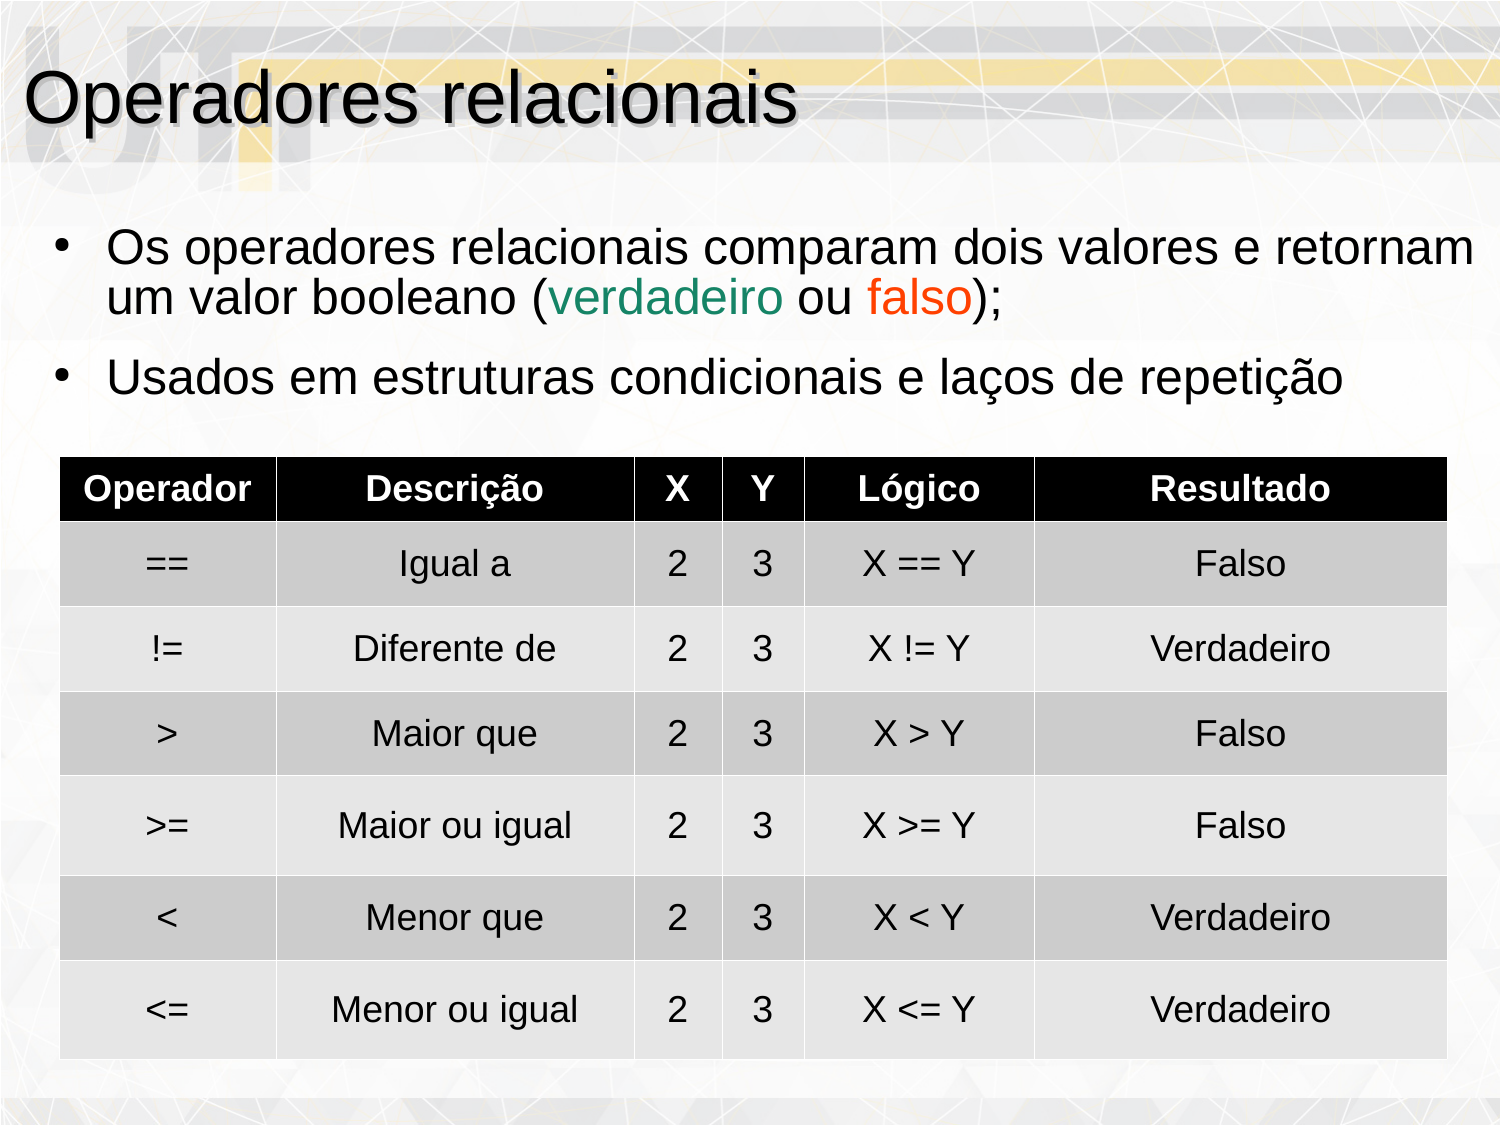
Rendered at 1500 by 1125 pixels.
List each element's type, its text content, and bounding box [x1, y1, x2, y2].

table_header Operador [60, 457, 276, 521]
table_cell 3 [723, 522, 804, 606]
table_cell 3 [723, 961, 804, 1059]
list Os operadores relacionais comparam dois valores e retornam um valor booleano (verdadeiro ou falso); Usados em estruturas condicionais e laços de repetição [35, 224, 1477, 1087]
table_cell Maior ou igual [277, 776, 634, 875]
table_cell X > Y [805, 692, 1034, 775]
table_cell X != Y [805, 607, 1034, 691]
table_cell != [60, 607, 276, 691]
table_header Y [723, 457, 804, 521]
table_cell <= [60, 961, 276, 1059]
table_cell Menor ou igual [277, 961, 634, 1059]
table_cell Verdadeiro [1035, 876, 1447, 960]
table_cell Verdadeiro [1035, 961, 1447, 1059]
table_cell < [60, 876, 276, 960]
table_header X [635, 457, 722, 521]
table_cell 2 [635, 961, 722, 1059]
table_cell X <= Y [805, 961, 1034, 1059]
table_cell 2 [635, 522, 722, 606]
table_cell == [60, 522, 276, 606]
table_cell X == Y [805, 522, 1034, 606]
title Operadores relacionais [23, 18, 1489, 178]
table_cell 2 [635, 692, 722, 775]
table_cell 2 [635, 776, 722, 875]
table_cell Menor que [277, 876, 634, 960]
table_cell Verdadeiro [1035, 607, 1447, 691]
table_cell Falso [1035, 692, 1447, 775]
table_cell 3 [723, 776, 804, 875]
table_cell Maior que [277, 692, 634, 775]
table_cell 2 [635, 607, 722, 691]
table_cell X < Y [805, 876, 1034, 960]
table_cell > [60, 692, 276, 775]
table_header Descrição [277, 457, 634, 521]
table_cell 3 [723, 607, 804, 691]
table_cell 3 [723, 876, 804, 960]
table_cell Falso [1035, 522, 1447, 606]
table_cell X >= Y [805, 776, 1034, 875]
table_cell Falso [1035, 776, 1447, 875]
table_cell 2 [635, 876, 722, 960]
table_header Lógico [805, 457, 1034, 521]
table_cell F [1, 1, 1500, 1125]
table_cell 3 [723, 692, 804, 775]
table_header Resultado [1035, 457, 1447, 521]
table_cell >= [60, 776, 276, 875]
table_cell Diferente de [277, 607, 634, 691]
table_cell Igual a [277, 522, 634, 606]
